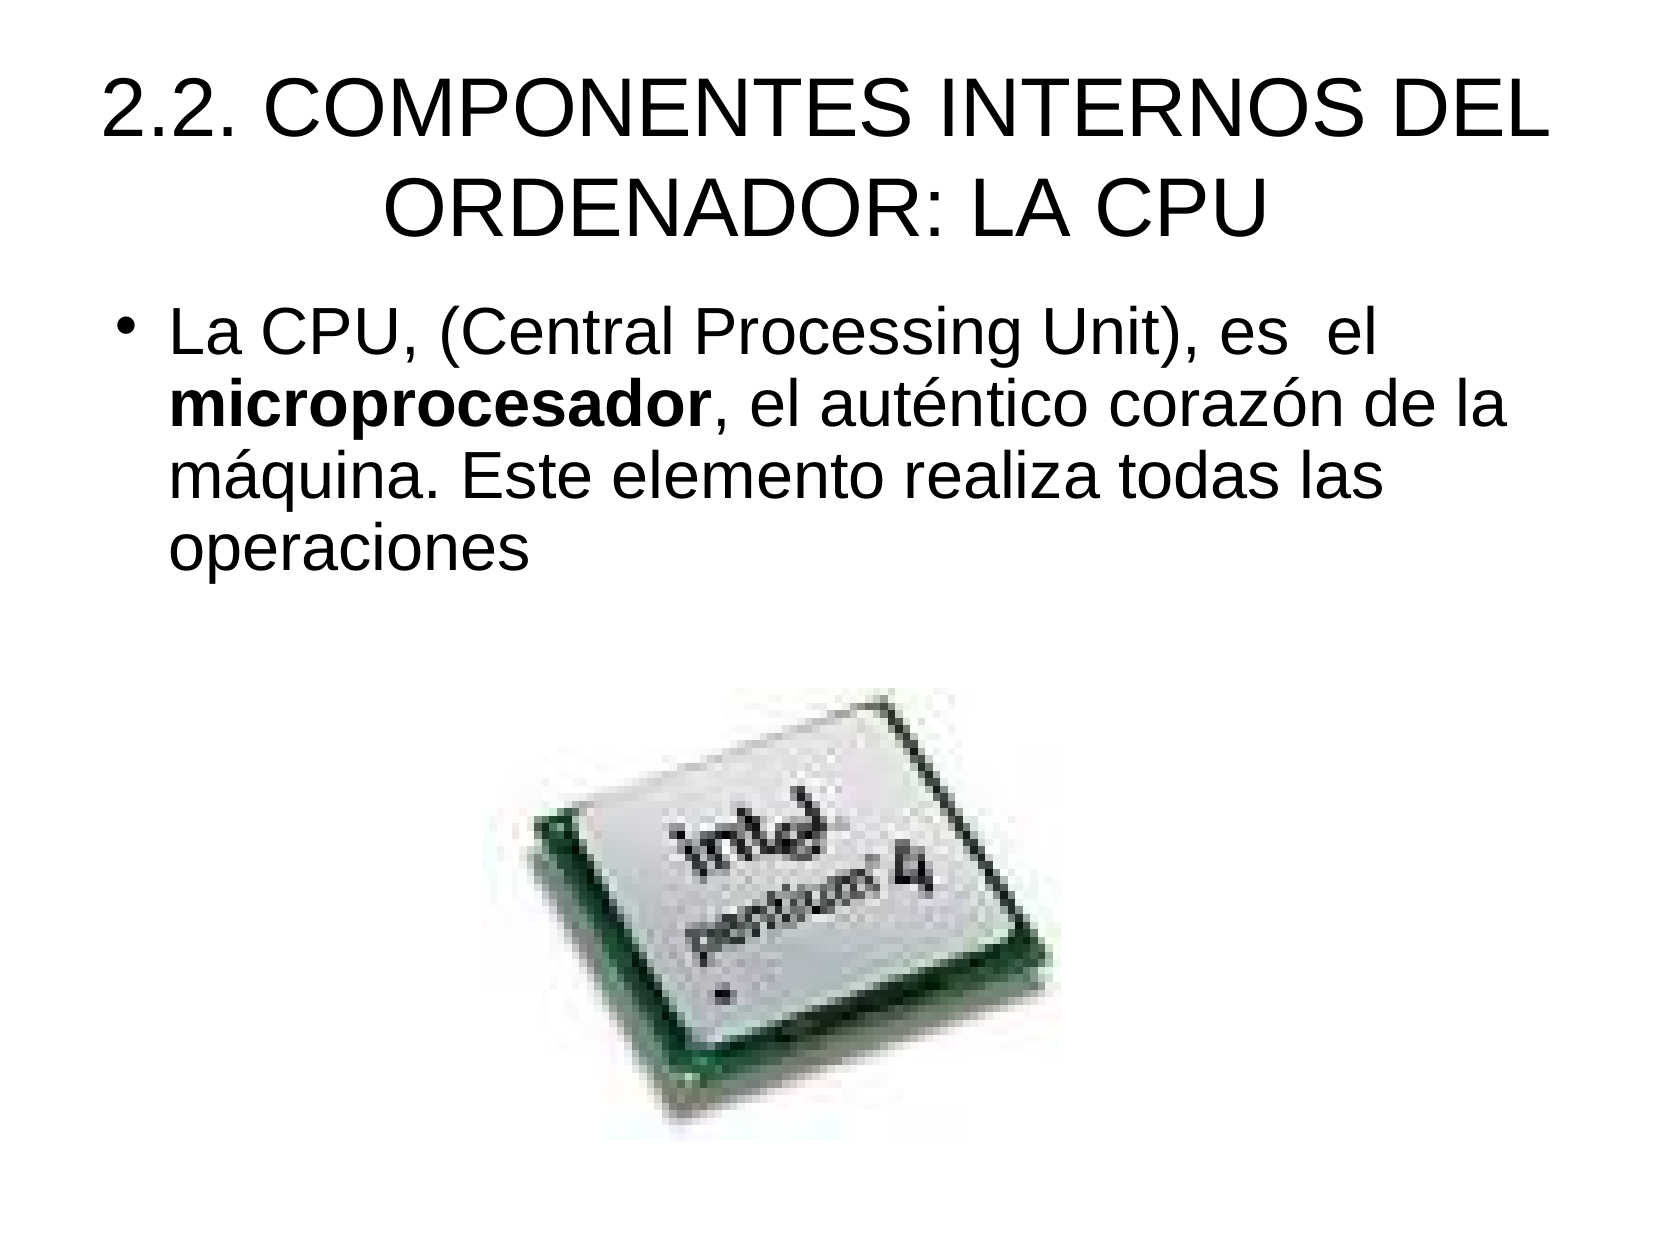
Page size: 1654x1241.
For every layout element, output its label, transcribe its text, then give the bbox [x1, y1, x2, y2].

picture [482, 688, 1061, 1141]
title 2.2. COMPONENTES INTERNOS DEL ORDENADOR: LA CPU [82, 34, 1571, 272]
list La CPU, (Central Processing Unit), es el microprocesador, el auténtico corazón de la máquina. Este elemento realiza todas las operaciones [82, 289, 1571, 648]
